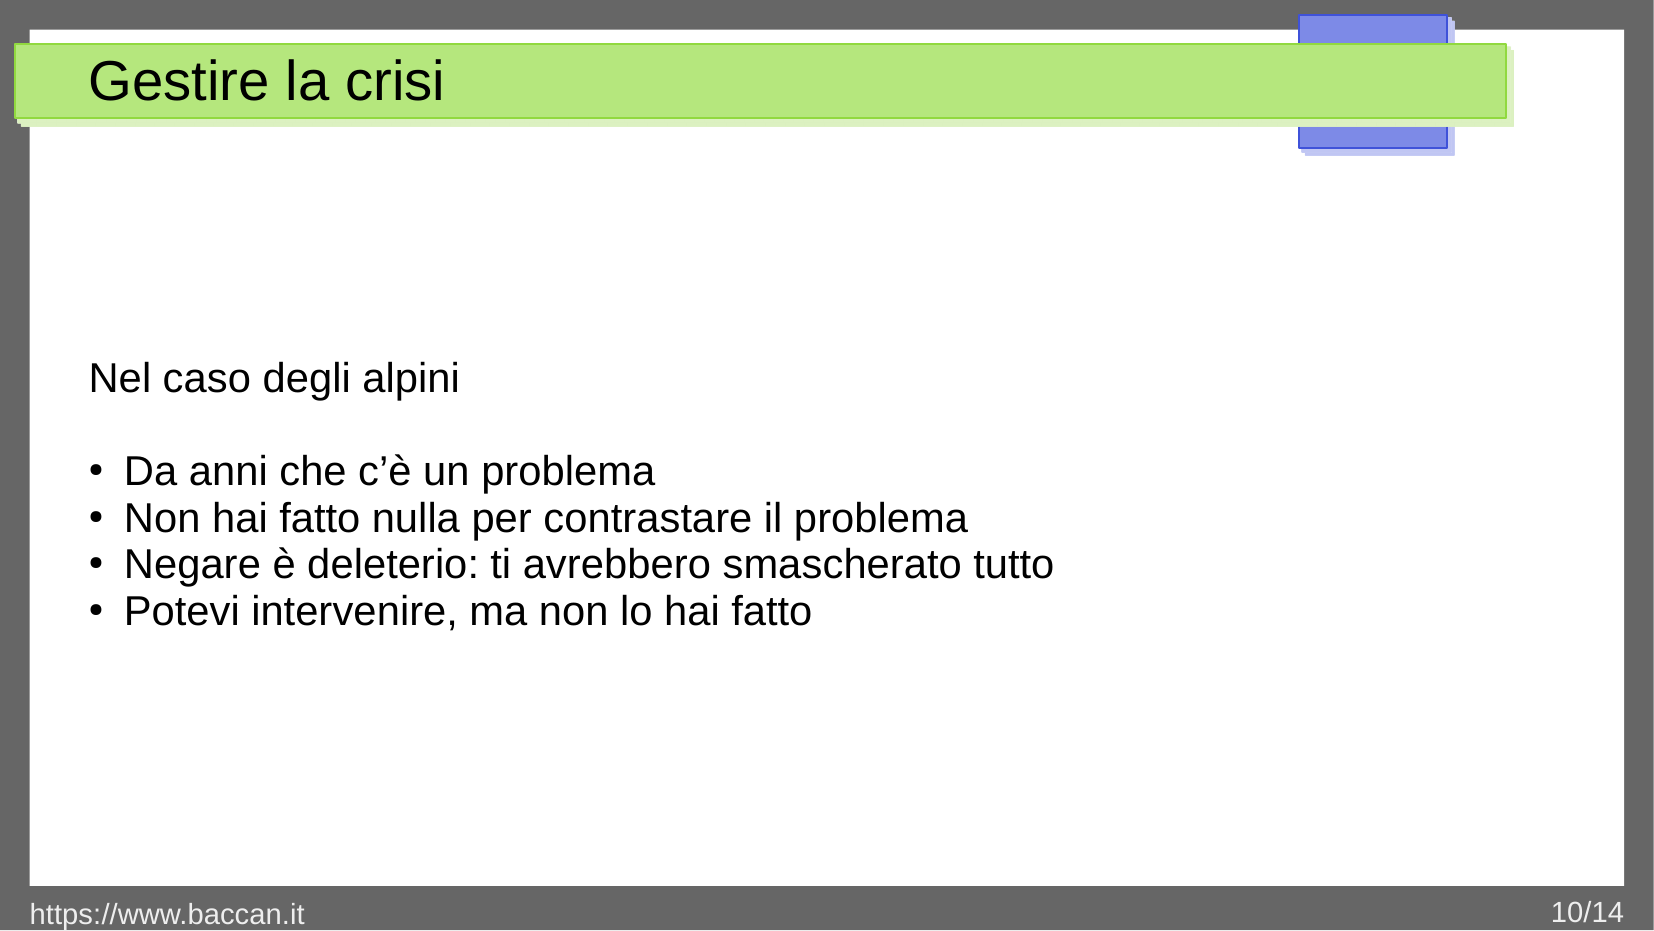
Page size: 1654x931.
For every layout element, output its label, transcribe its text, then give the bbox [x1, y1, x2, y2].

subtitle Nel caso degli alpini Da anni che c’è un problema Non hai fatto nulla per contrastare il problema Negare è deleterio: ti avrebbero smascherato tutto Potevi intervenire, ma non lo hai fatto [88, 177, 1565, 813]
title Gestire la crisi [88, 44, 1506, 119]
